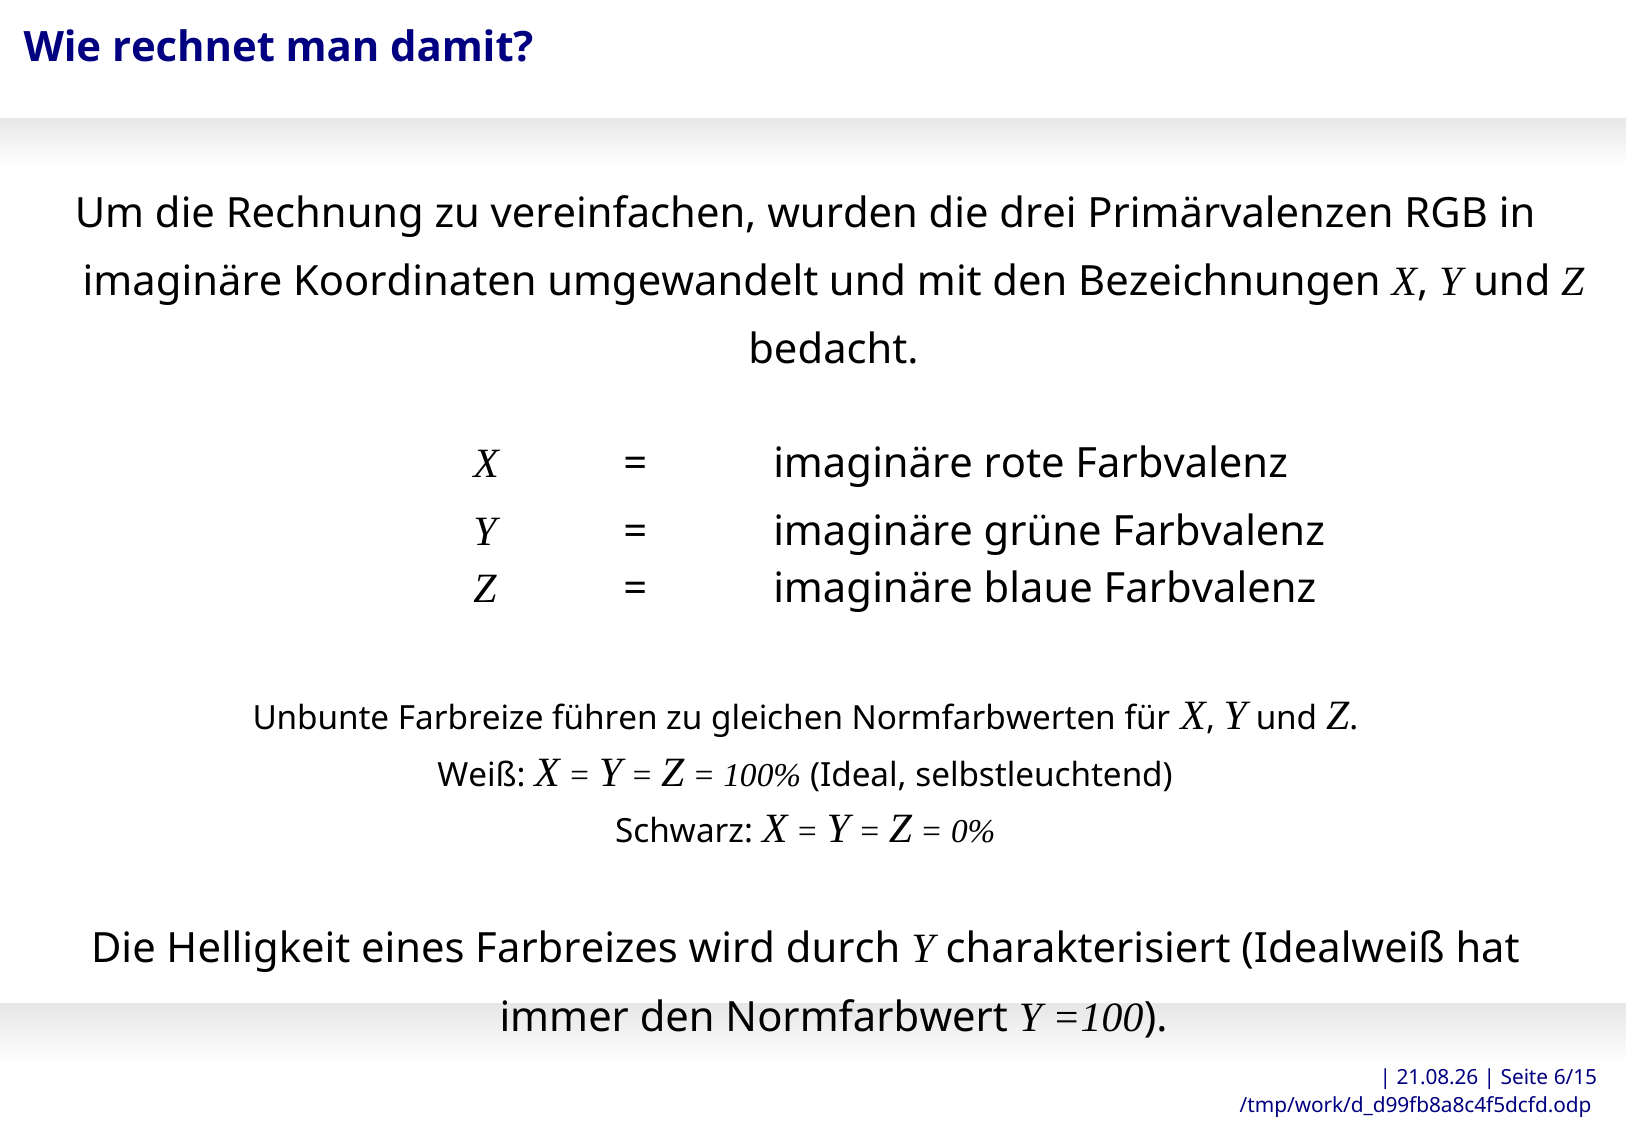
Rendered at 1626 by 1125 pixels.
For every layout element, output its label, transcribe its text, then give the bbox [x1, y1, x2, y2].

list Um die Rechnung zu vereinfachen, wurden die drei Primärvalenzen RGB in imaginäre Koordinaten umgewandelt und mit den Bezeichnungen X, Y und Z bedacht. X = imaginäre rote Farbvalenz Y = imaginäre grüne Farbvalenz Z = imaginäre blaue Farbvalenz Unbunte Farbreize führen zu gleichen Normfarbwerten für X, Y und Z. Weiß: X = Y = Z = 100% (Ideal, selbstleuchtend) Schwarz: X = Y = Z = 0% Die Helligkeit eines Farbreizes wird durch Y charakterisiert (Idealweiß hat immer den Normfarbwert Y =100). [23, 171, 1588, 991]
title Wie rechnet man damit? [23, 5, 1600, 154]
